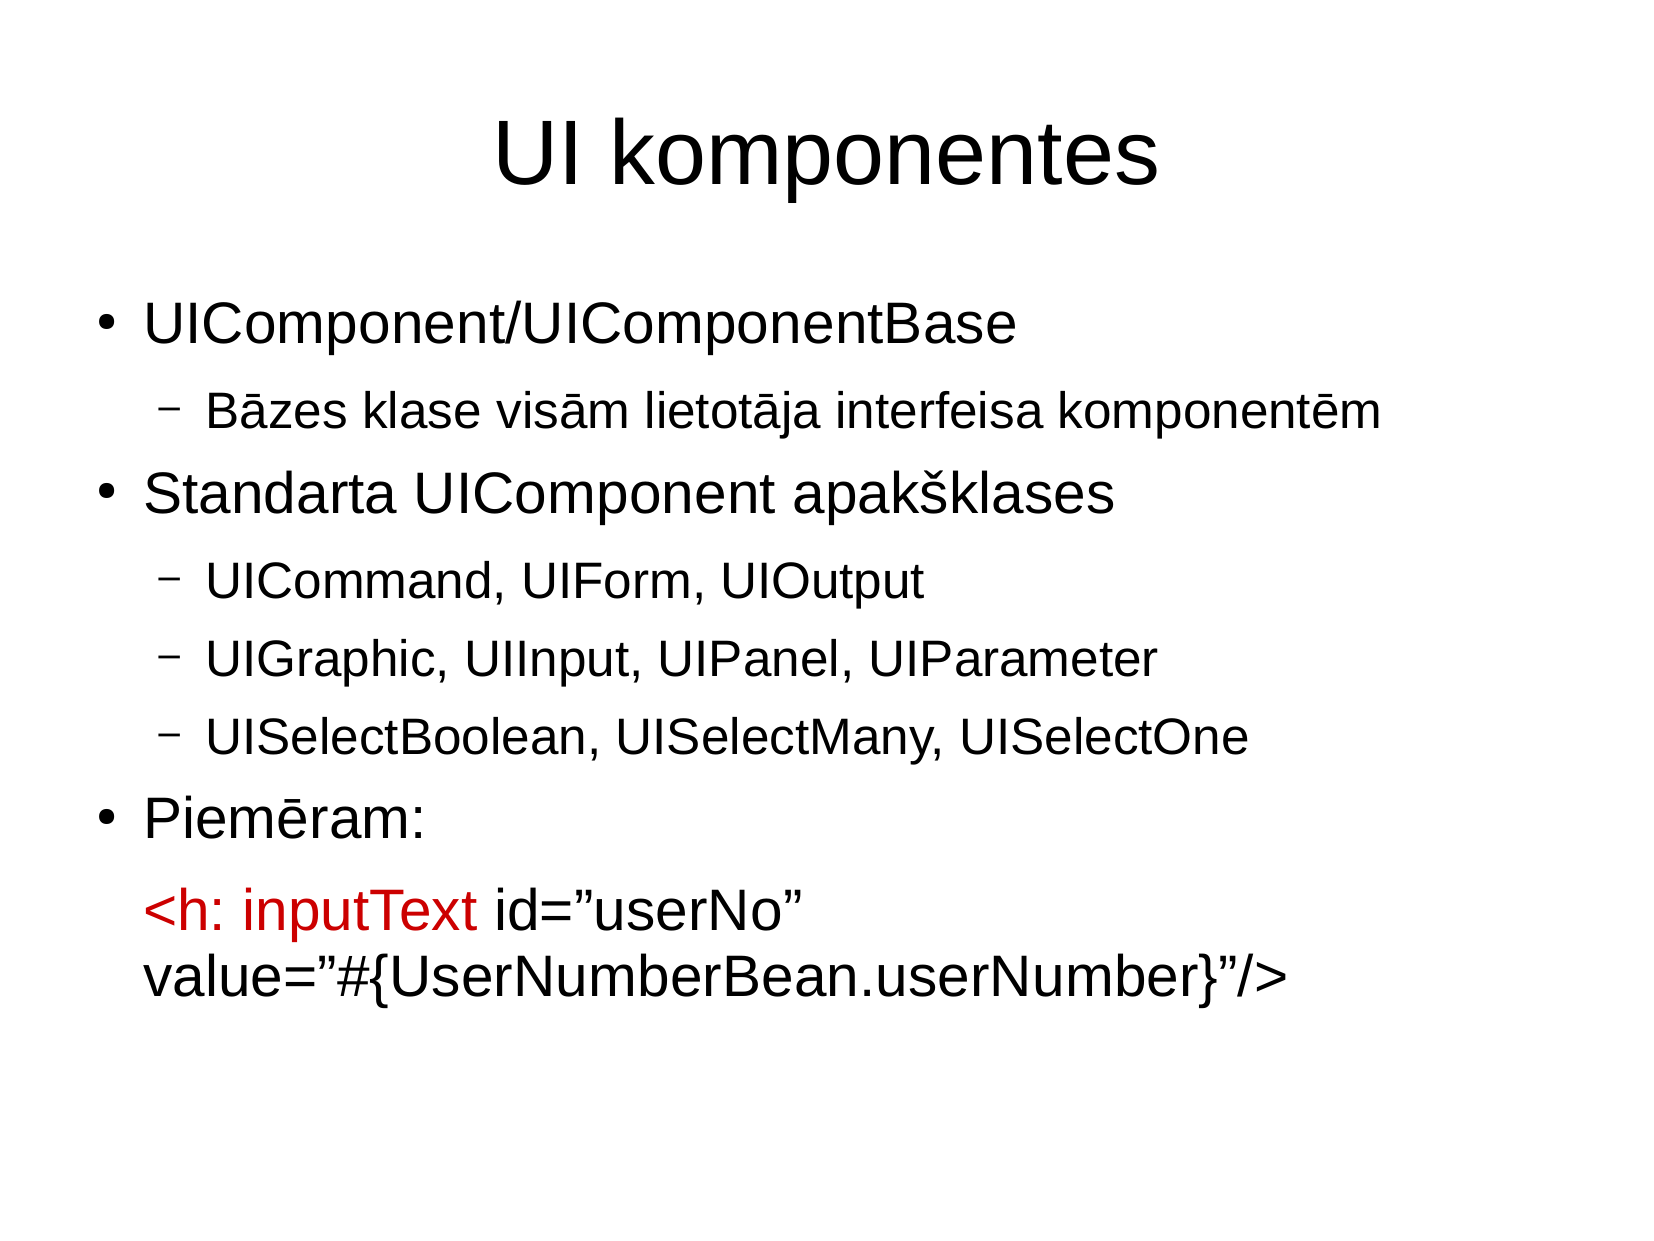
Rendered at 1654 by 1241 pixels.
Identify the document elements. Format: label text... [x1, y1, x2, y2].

title UI komponentes [82, 49, 1571, 257]
list UIComponent/UIComponentBase Bāzes klase visām lietotāja interfeisa komponentēm Standarta UIComponent apakšklases UICommand, UIForm, UIOutput UIGraphic, UIInput, UIPanel, UIParameter UISelectBoolean, UISelectMany, UISelectOne Piemēram: <h: inputText id=”userNo” value=”#{UserNumberBean.userNumber}”/> [80, 290, 1604, 1010]
